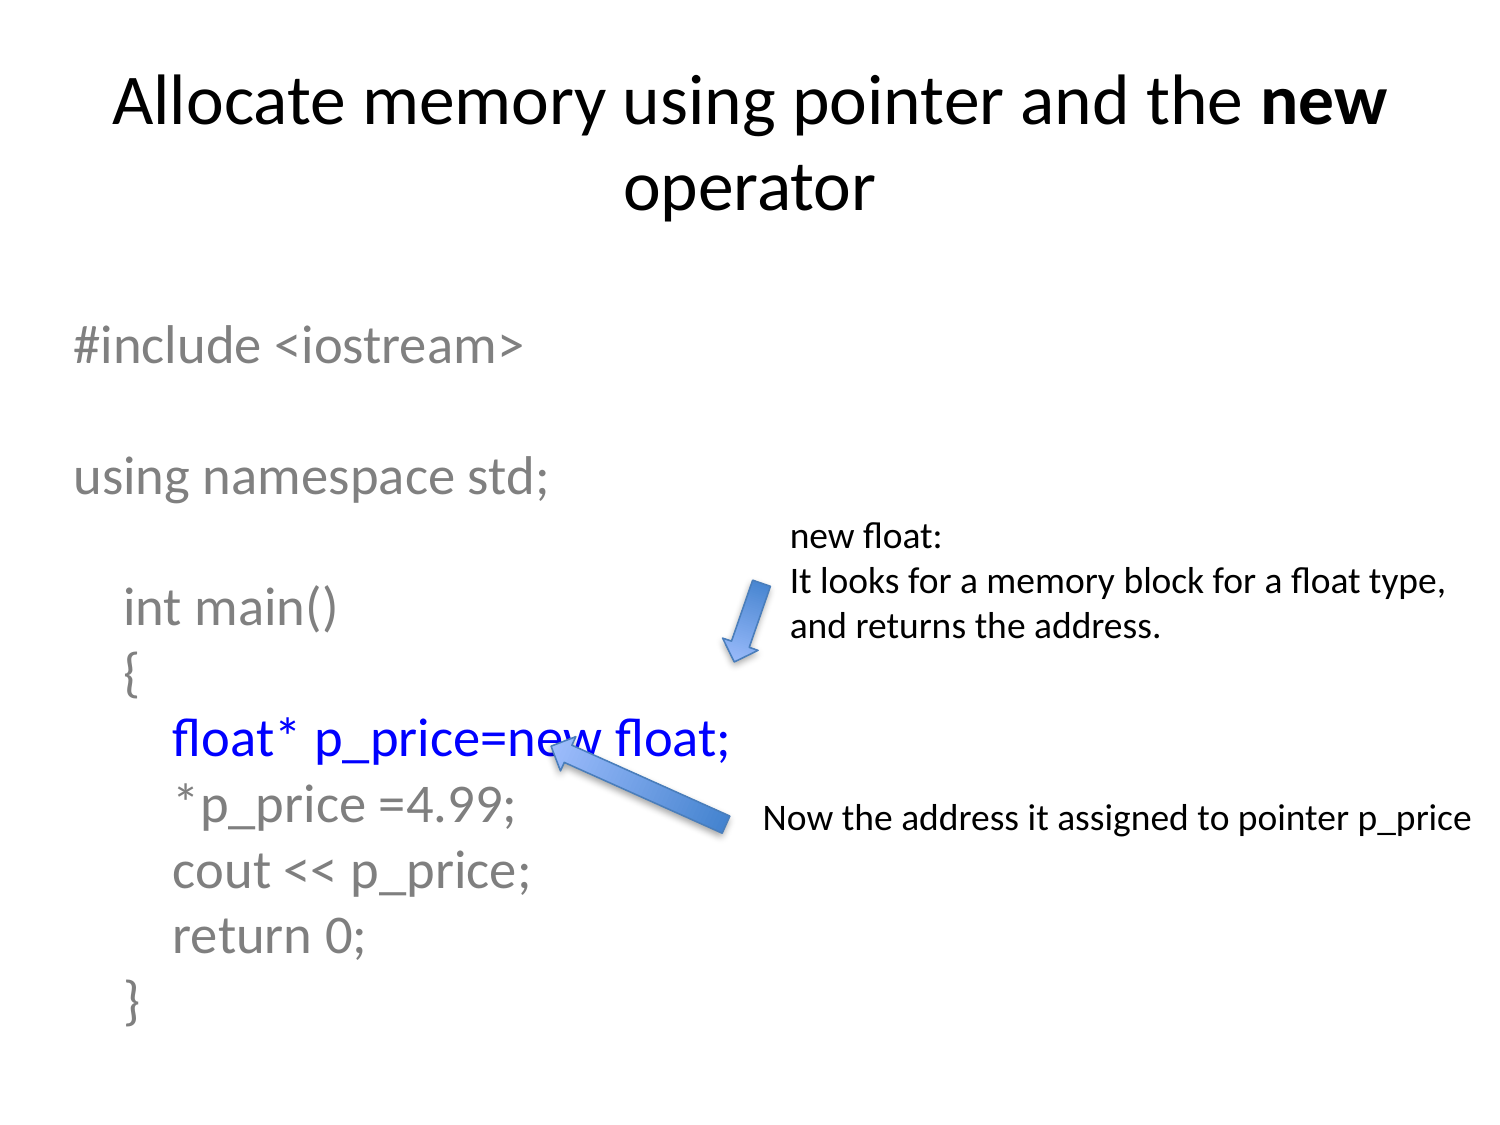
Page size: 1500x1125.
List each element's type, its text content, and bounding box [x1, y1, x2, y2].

title Allocate memory using pointer and the new operator [75, 45, 1425, 233]
text_box new float: It looks for a memory block for a float type, and returns the address. [774, 504, 1500, 654]
text_box Now the address it assigned to pointer p_price [747, 785, 1500, 846]
text_box [722, 580, 771, 662]
text_box [551, 736, 730, 834]
list #include <iostream> using namespace std; int main() { float* p_price=new float; *p_price =4.99; cout << p_price; return 0; } [58, 301, 1409, 1044]
